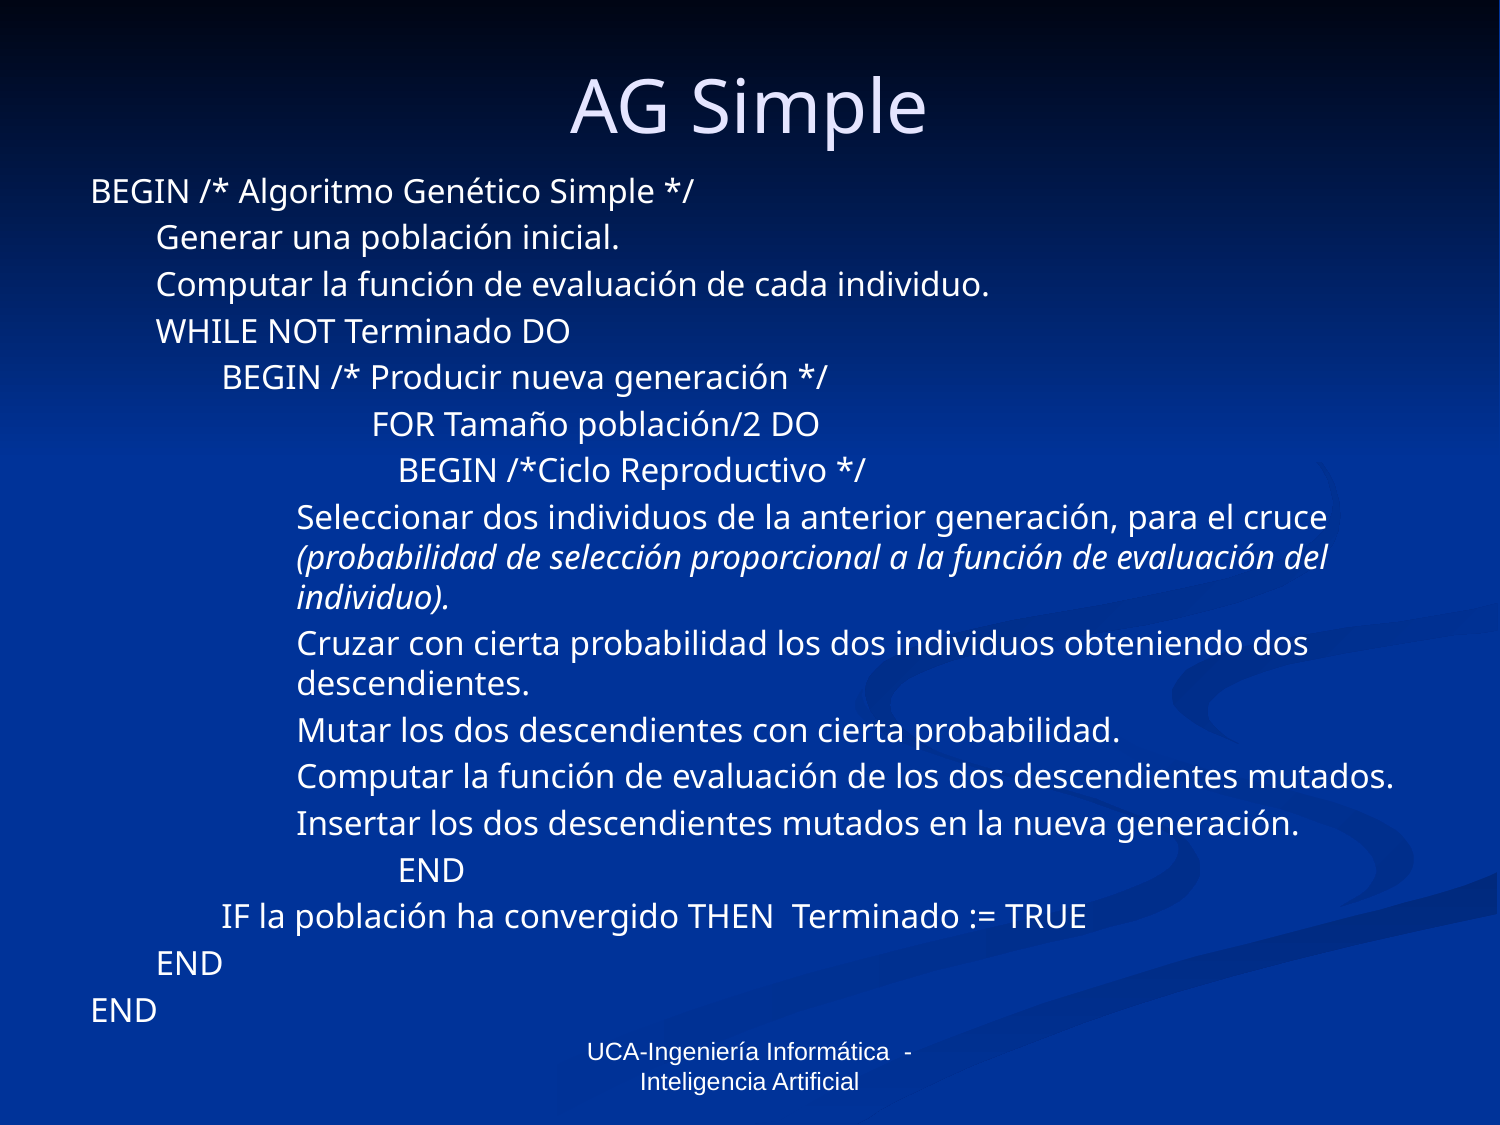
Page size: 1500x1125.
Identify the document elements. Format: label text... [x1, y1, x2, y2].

footer UCA-Ingeniería Informática - Inteligencia Artificial [512, 1025, 988, 1104]
title AG Simple [75, 45, 1425, 162]
list BEGIN /* Algoritmo Genético Simple */ Generar una población inicial. Computar la función de evaluación de cada individuo. WHILE NOT Terminado DO BEGIN /* Producir nueva generación */ FOR Tamaño población/2 DO BEGIN /*Ciclo Reproductivo */ Seleccionar dos individuos de la anterior generación, para el cruce (probabilidad de selección proporcional a la función de evaluación del individuo). Cruzar con cierta probabilidad los dos individuos obteniendo dos descendientes. Mutar los dos descendientes con cierta probabilidad. Computar la función de evaluación de los dos descendientes mutados. Insertar los dos descendientes mutados en la nueva generación. END IF la población ha convergido THEN Terminado := TRUE END END [75, 162, 1425, 1050]
